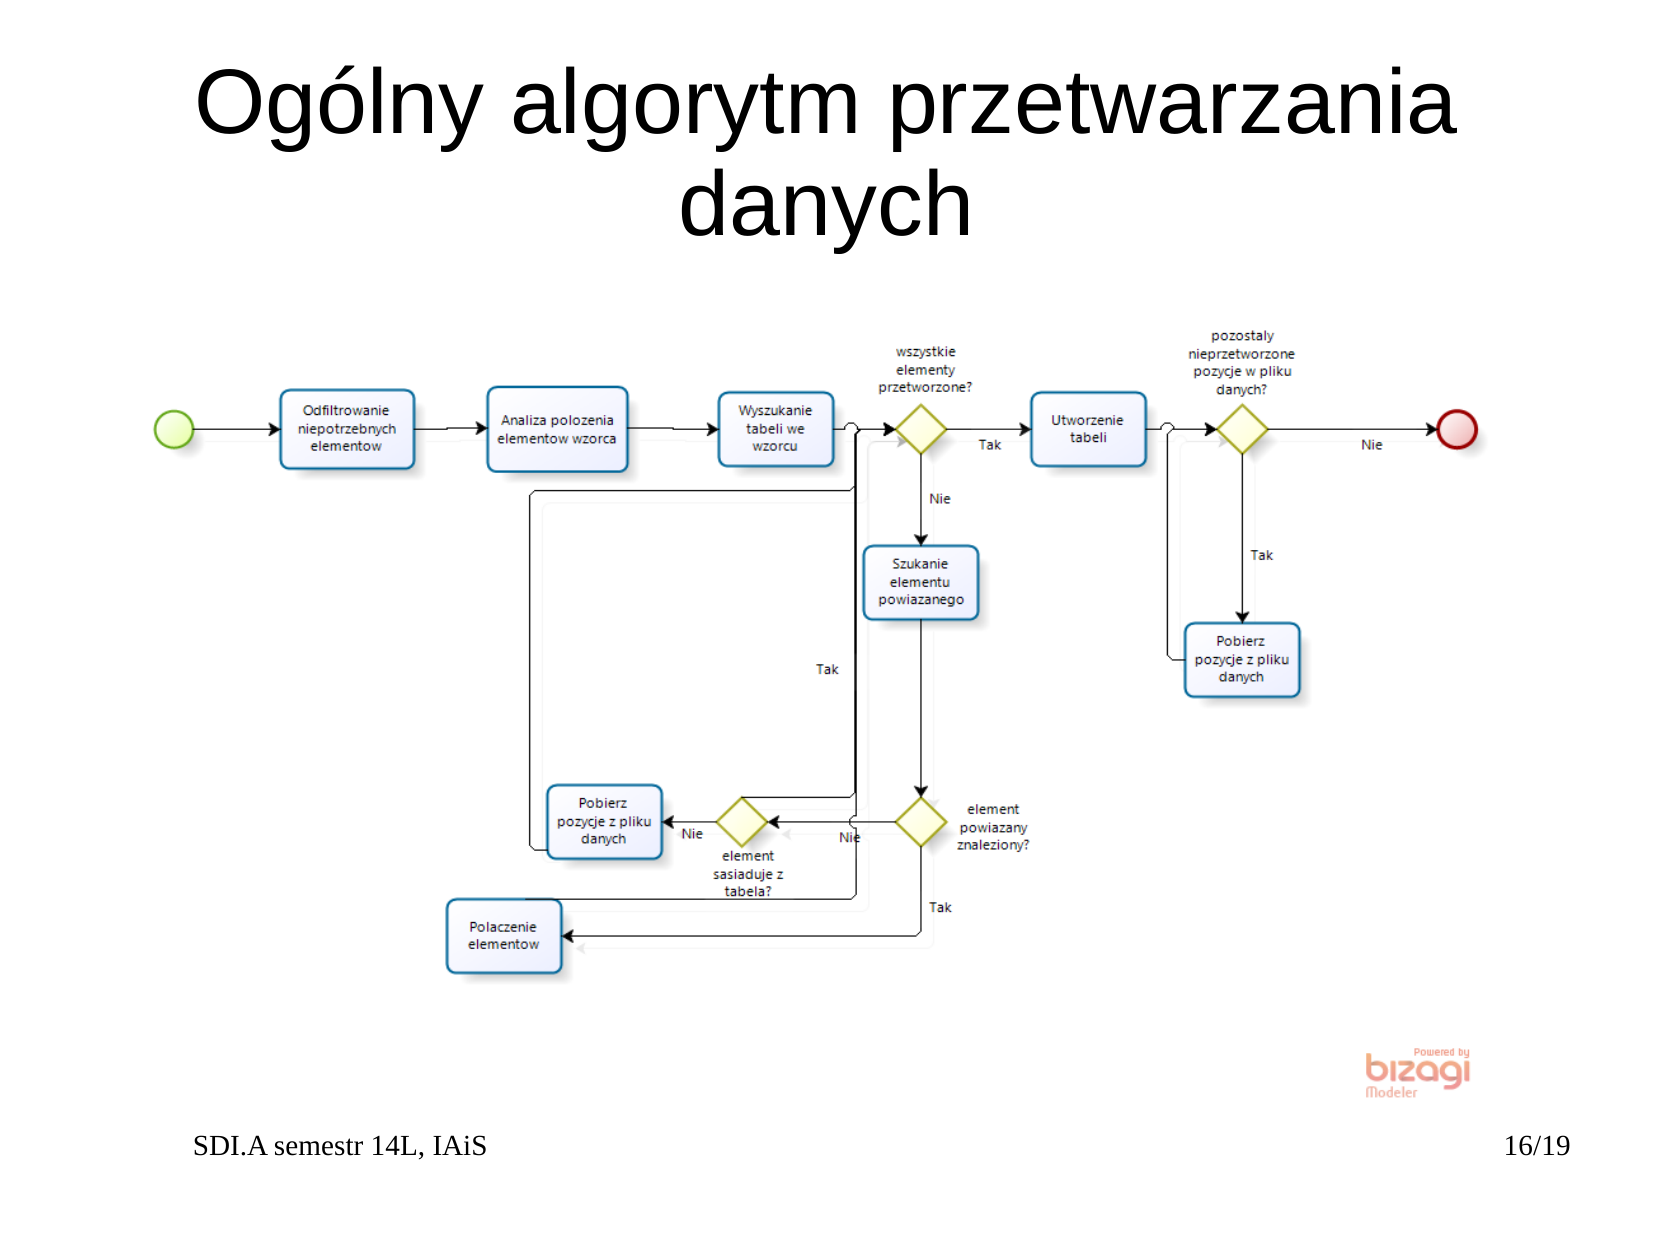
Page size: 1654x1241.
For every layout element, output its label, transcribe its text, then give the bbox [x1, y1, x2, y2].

picture [129, 295, 1501, 1111]
title Ogólny algorytm przetwarzania danych [82, 49, 1571, 257]
